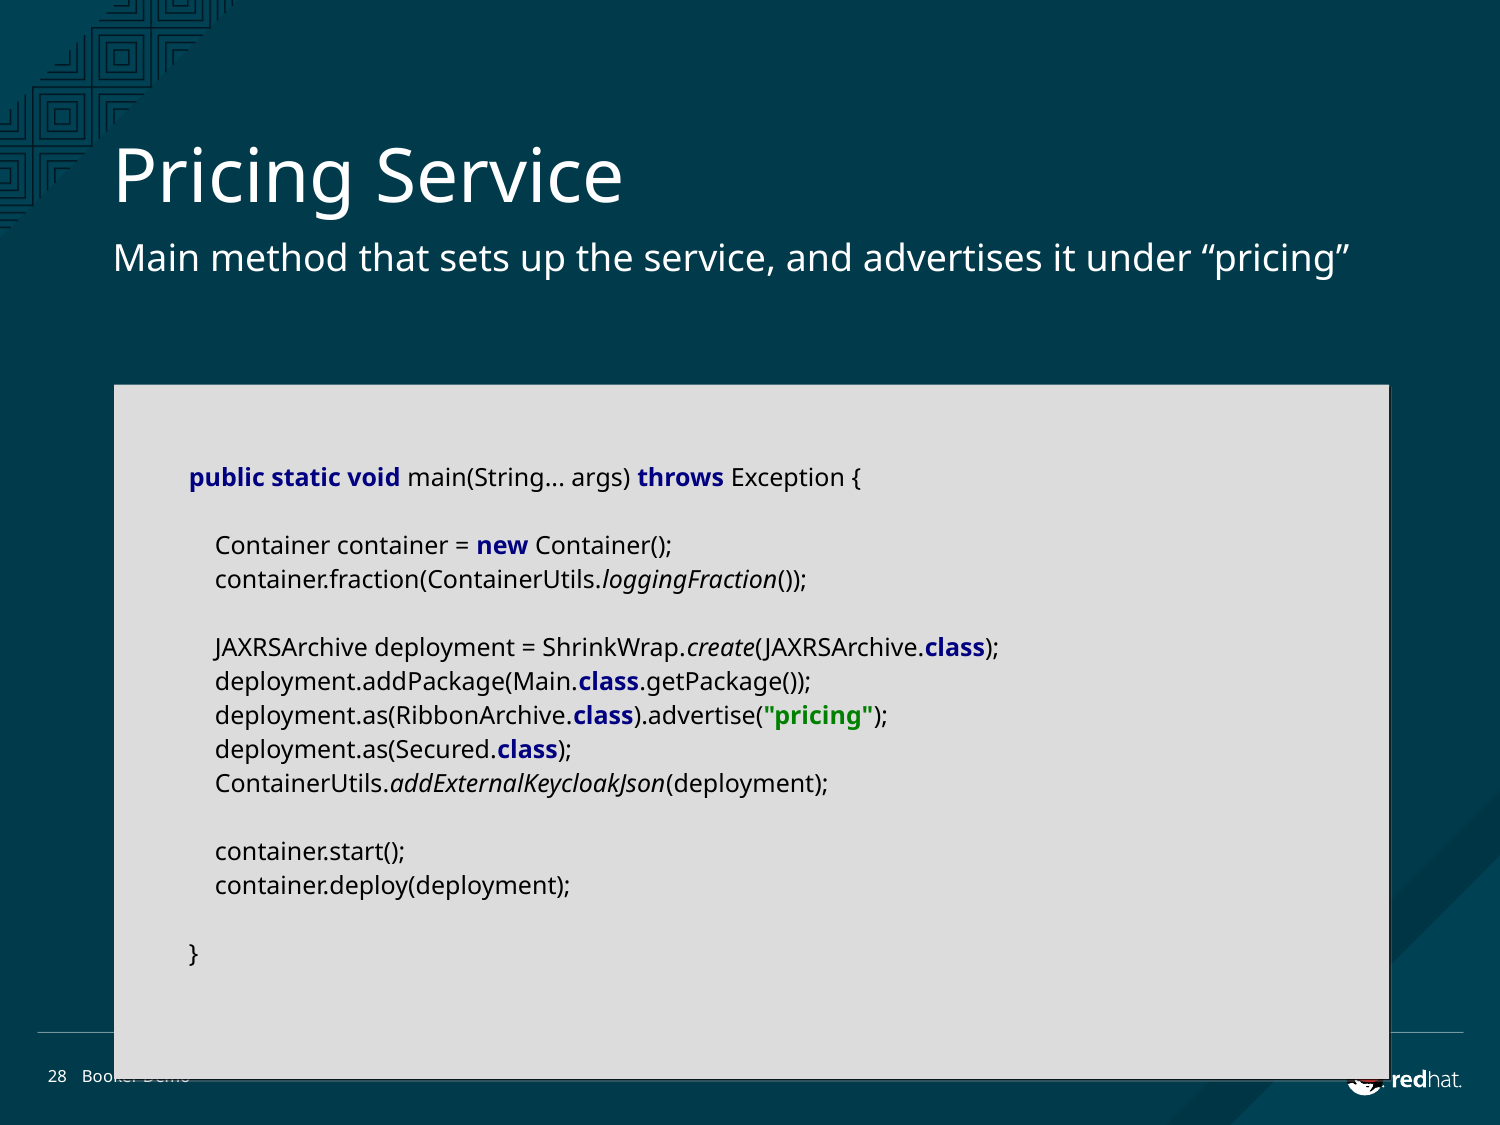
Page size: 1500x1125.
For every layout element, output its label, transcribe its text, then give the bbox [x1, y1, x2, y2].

text_box Main method that sets up the service, and advertises it under “pricing” [112, 231, 1388, 332]
text_box public static void main(String... args) throws Exception { Container container = new Container(); container.fraction(ContainerUtils.loggingFraction()); JAXRSArchive deployment = ShrinkWrap.create(JAXRSArchive.class); deployment.addPackage(Main.class.getPackage()); deployment.as(RibbonArchive.class).advertise("pricing"); deployment.as(Secured.class); ContainerUtils.addExternalKeycloakJson(deployment); container.start(); container.deploy(deployment); } [114, 384, 1390, 1003]
title Pricing Service [112, 0, 1388, 225]
